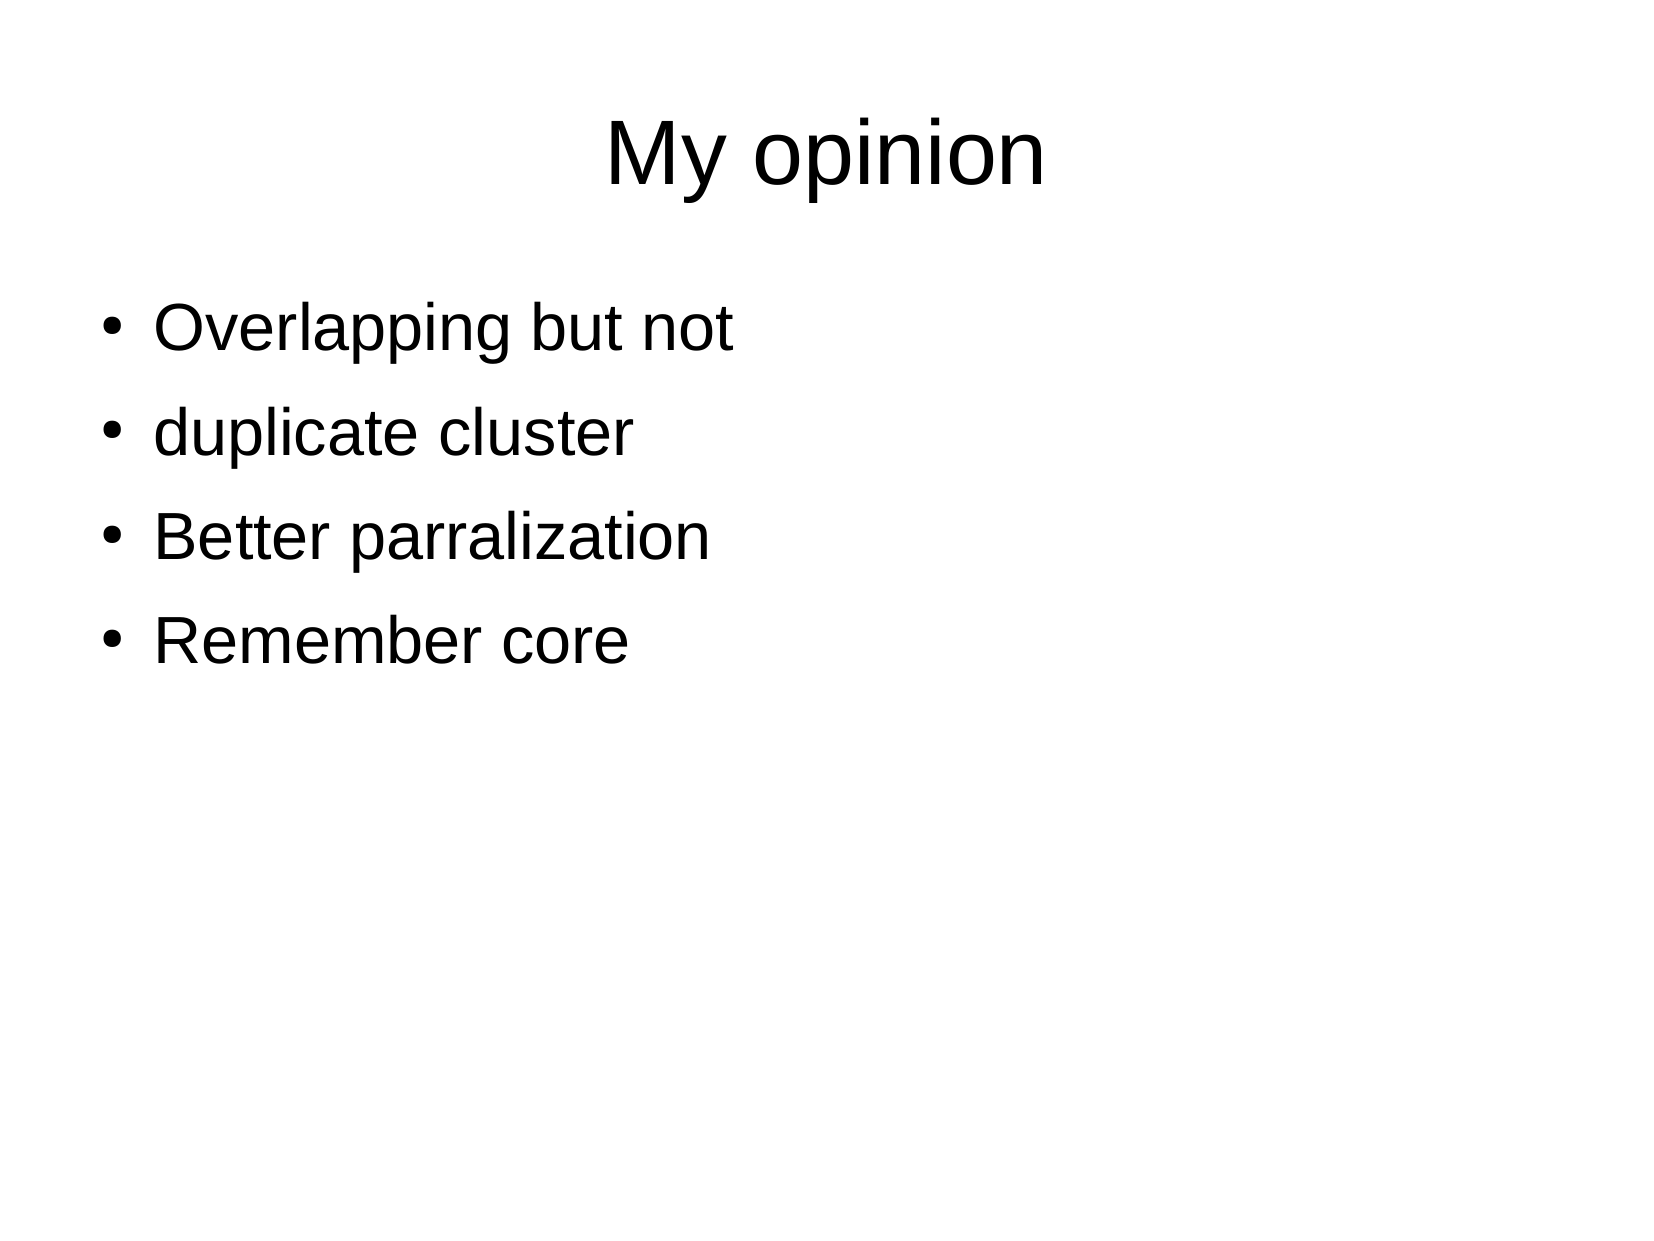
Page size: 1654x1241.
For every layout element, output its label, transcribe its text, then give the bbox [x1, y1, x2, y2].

title My opinion [82, 49, 1571, 257]
list Overlapping but not duplicate cluster Better parralization Remember core [82, 290, 1538, 1010]
